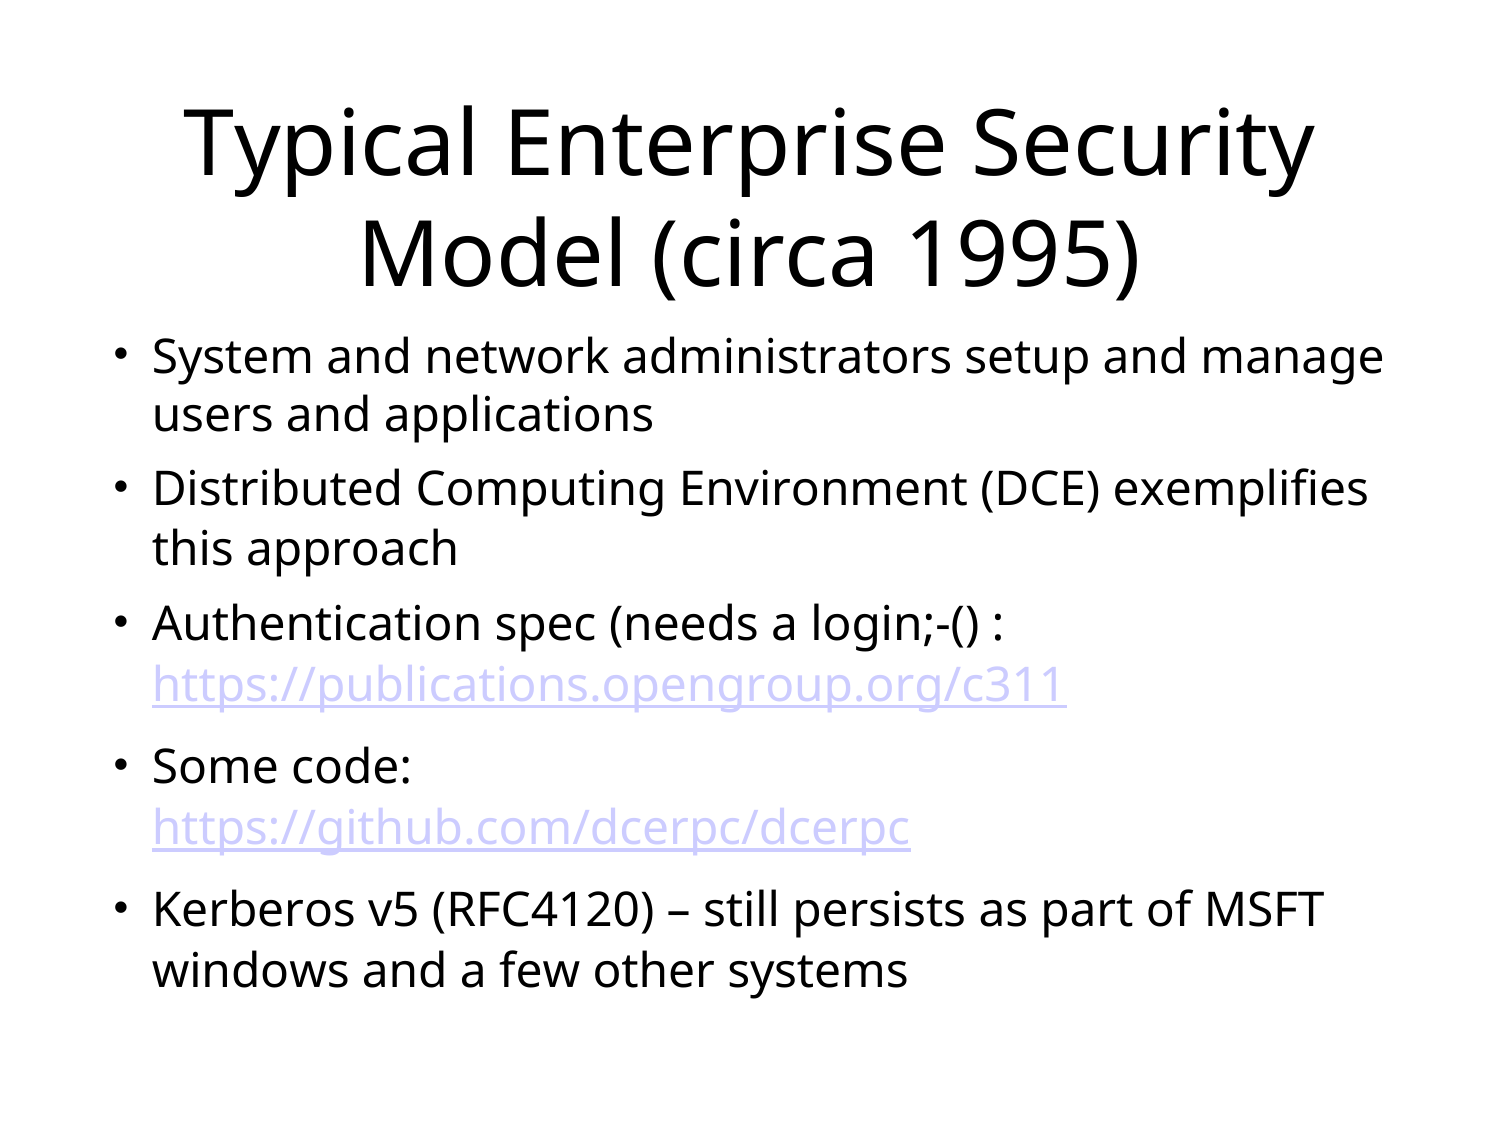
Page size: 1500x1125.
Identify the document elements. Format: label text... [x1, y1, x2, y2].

list System and network administrators setup and manage users and applications Distributed Computing Environment (DCE) exemplifies this approach Authentication spec (needs a login;-() :https://publications.opengroup.org/c311 Some code: https://github.com/dcerpc/dcerpc Kerberos v5 (RFC4120) – still persists as part of MSFT windows and a few other systems [112, 324, 1388, 1000]
title Typical Enterprise Security Model (circa 1995)‏ [112, 80, 1388, 308]
